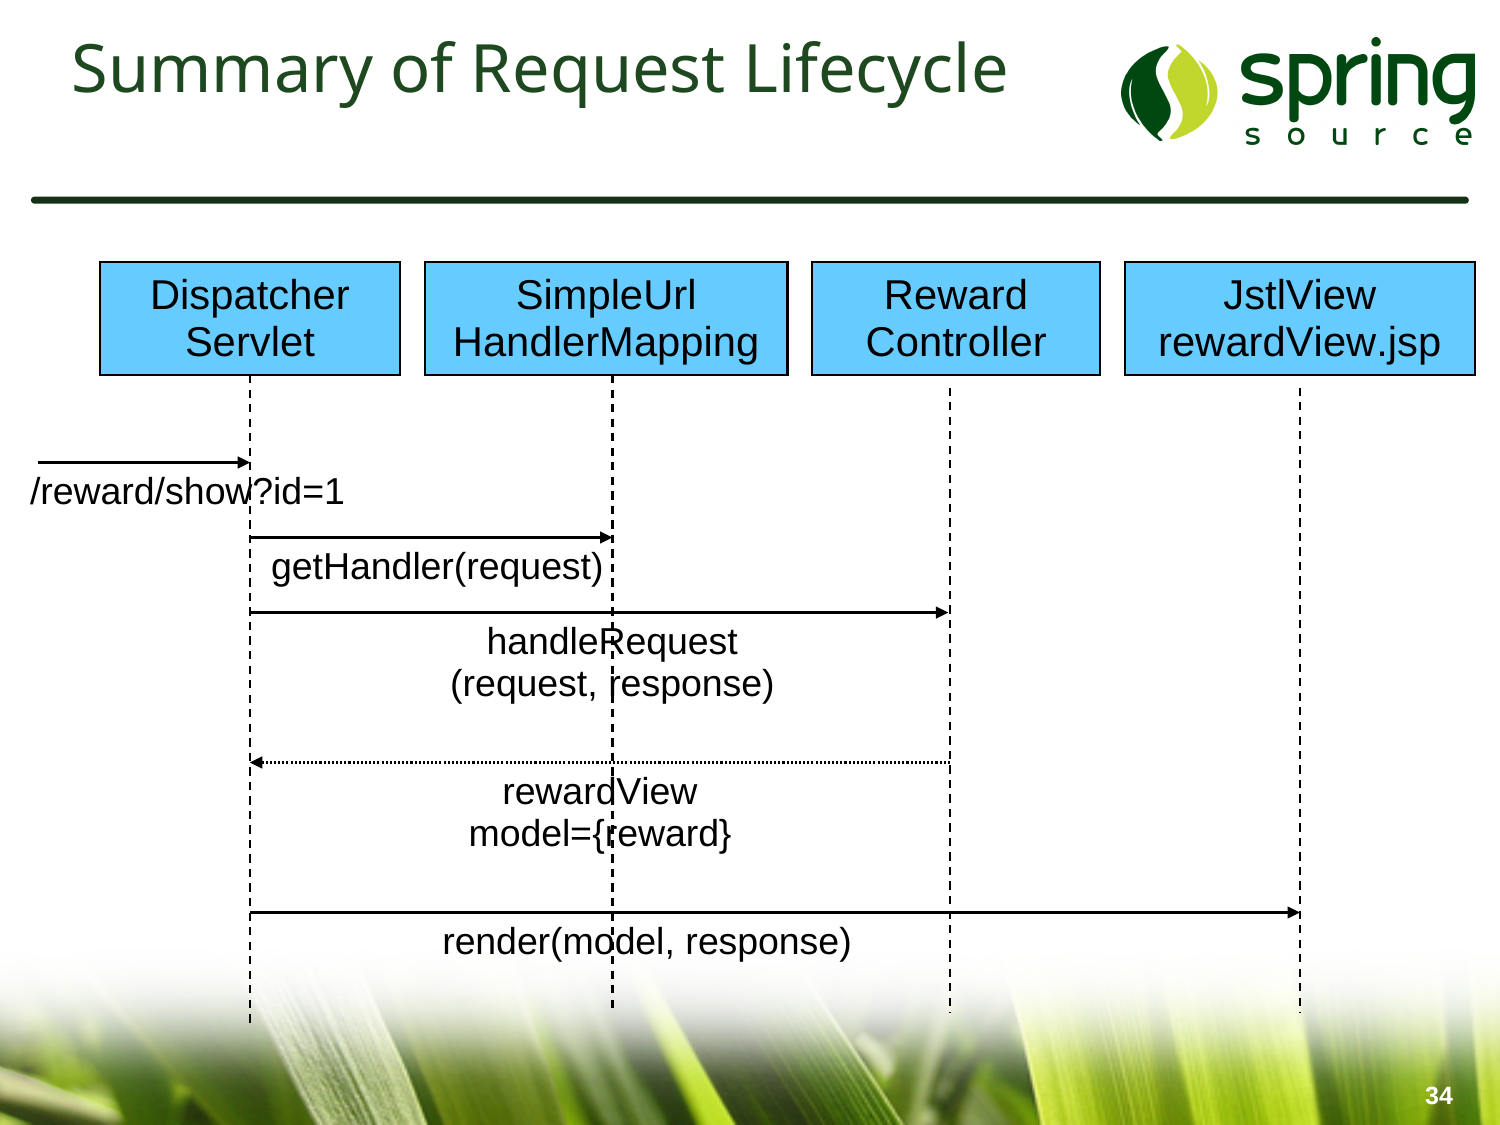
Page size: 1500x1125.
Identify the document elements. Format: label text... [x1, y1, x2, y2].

text_box handleRequest (request, response) [224, 612, 1000, 712]
text_box rewardView model={reward} [412, 762, 788, 862]
text_box SimpleUrl HandlerMapping [425, 262, 788, 375]
picture [0, 944, 1500, 1125]
text_box JstlView rewardView.jsp [1124, 262, 1475, 375]
text_box /reward/show?id=1 [0, 462, 376, 520]
text_box render(model, response) [398, 912, 897, 970]
title Summary of Request Lifecycle [56, 13, 1089, 191]
text_box getHandler(request) [249, 537, 626, 595]
text_box Dispatcher Servlet [99, 262, 400, 375]
picture [1121, 37, 1475, 145]
text_box Reward Controller [812, 262, 1100, 375]
